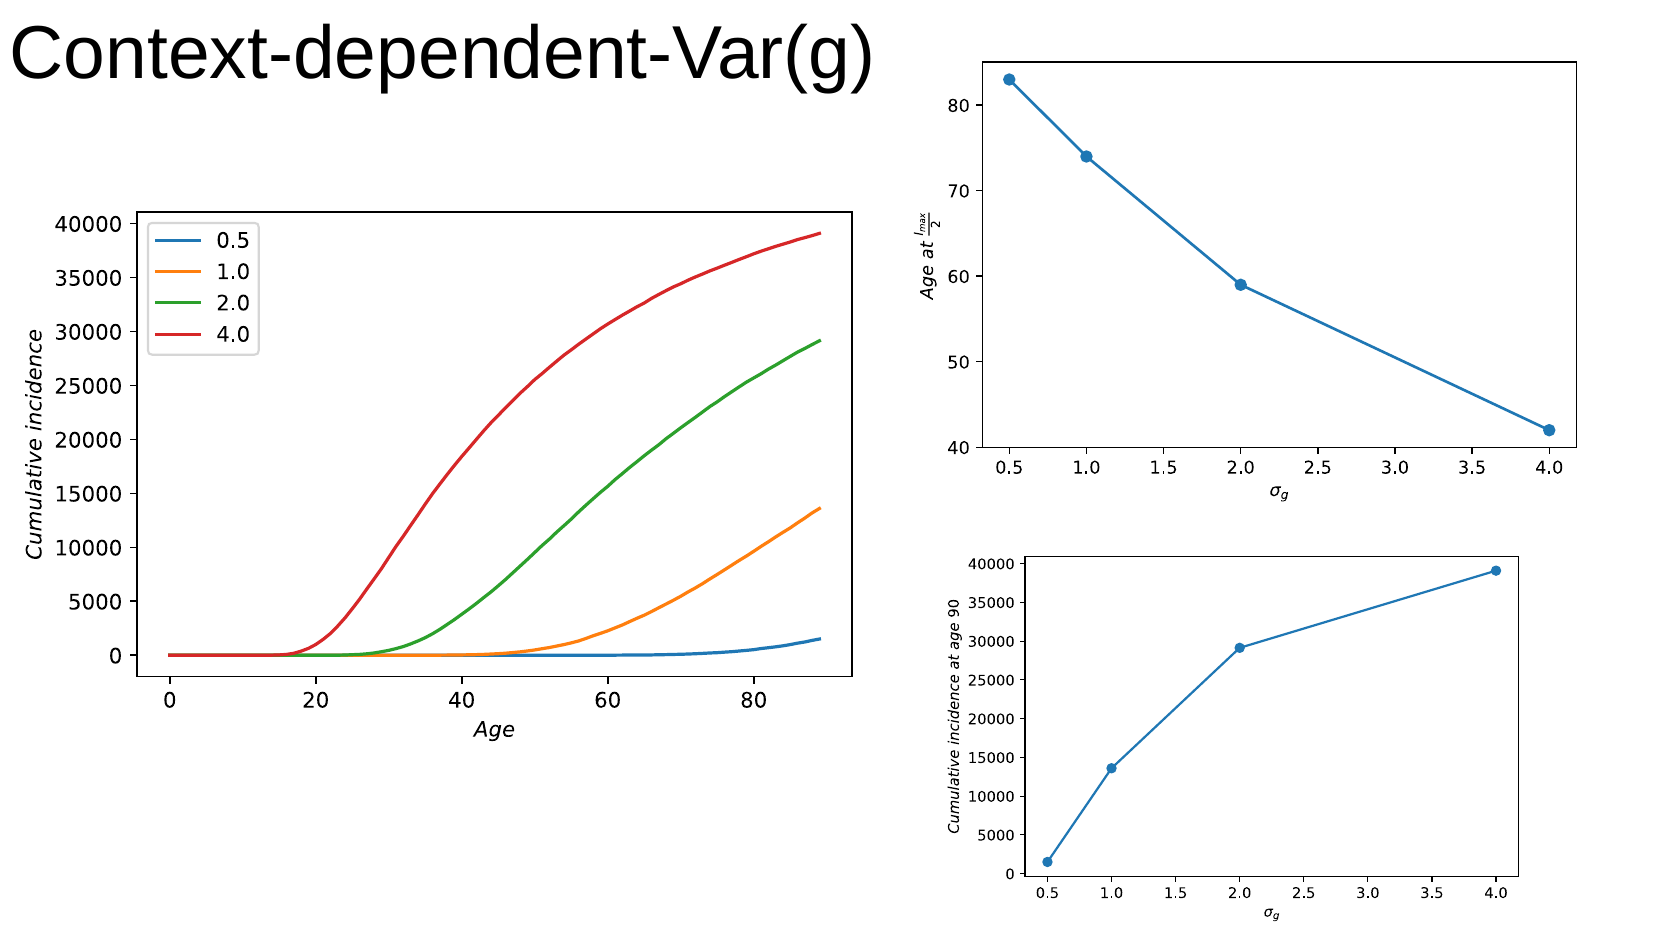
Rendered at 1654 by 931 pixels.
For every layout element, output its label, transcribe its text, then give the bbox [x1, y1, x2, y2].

picture [21, 0, 1654, 931]
title Context-dependent-Var(g) [0, 0, 885, 130]
